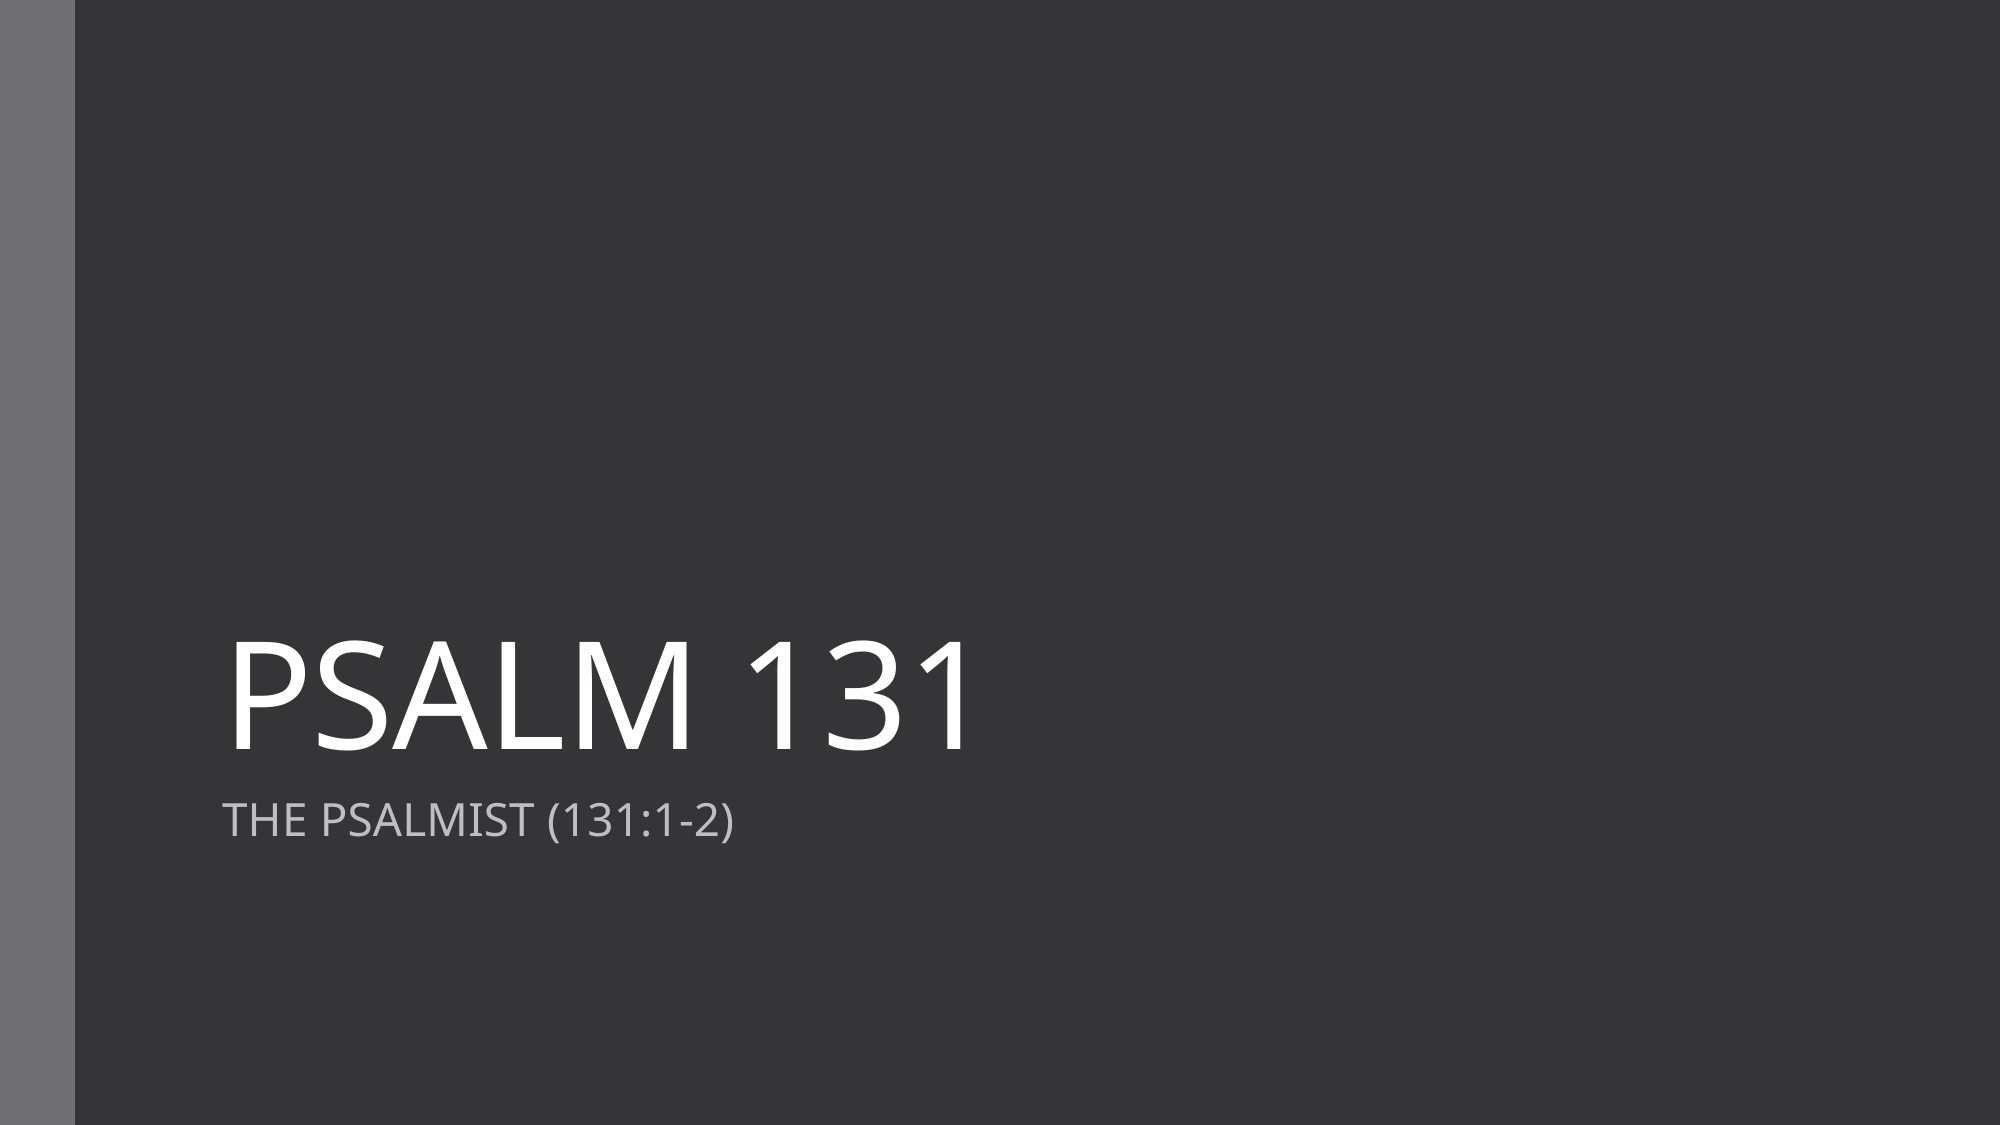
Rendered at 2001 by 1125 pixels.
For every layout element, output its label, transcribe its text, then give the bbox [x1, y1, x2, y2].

title PSALM 131 [206, 124, 1752, 787]
subtitle THE PSALMIST (131:1-2) [206, 787, 1752, 1066]
